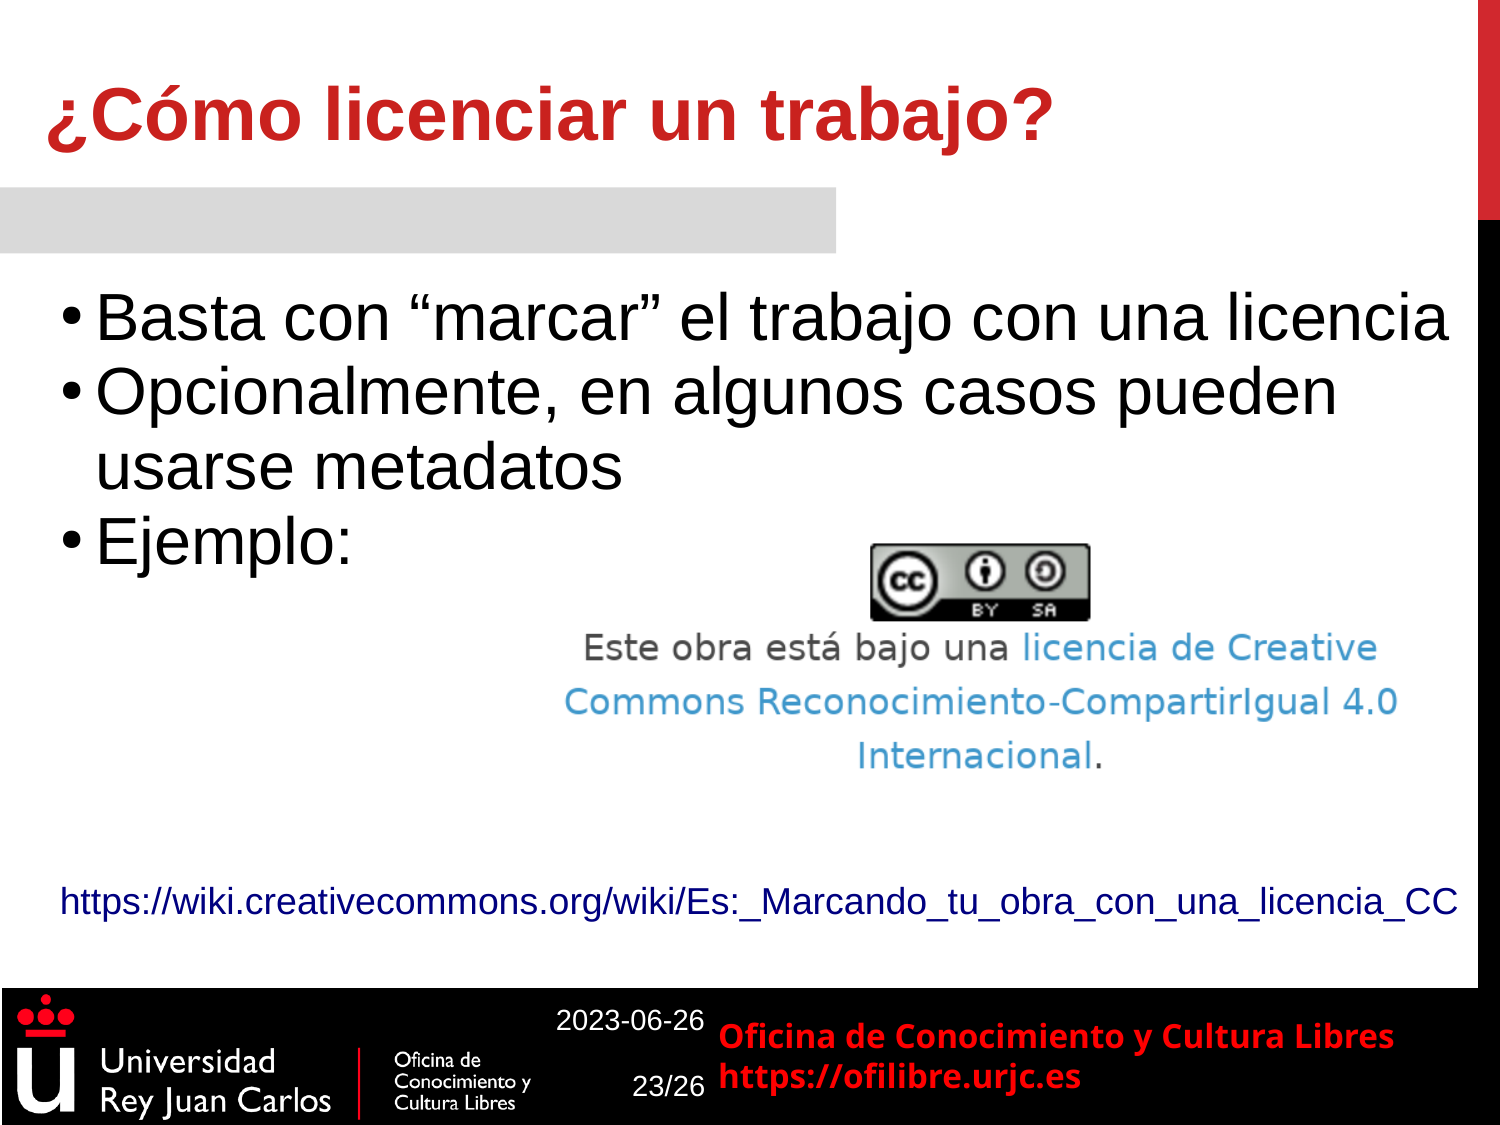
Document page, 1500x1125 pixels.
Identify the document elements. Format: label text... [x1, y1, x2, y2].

text_box https://wiki.creativecommons.org/wiki/Es:_Marcando_tu_obra_con_una_licencia_CC [45, 873, 1474, 931]
text_box Basta con “marcar” el trabajo con una licencia Opcionalmente, en algunos casos pueden usarse metadatos Ejemplo: [45, 272, 1486, 587]
picture [560, 531, 1406, 781]
title [75, 7, 1425, 196]
picture [17, 994, 531, 1120]
text_box ¿Cómo licenciar un trabajo? [30, 64, 1306, 248]
